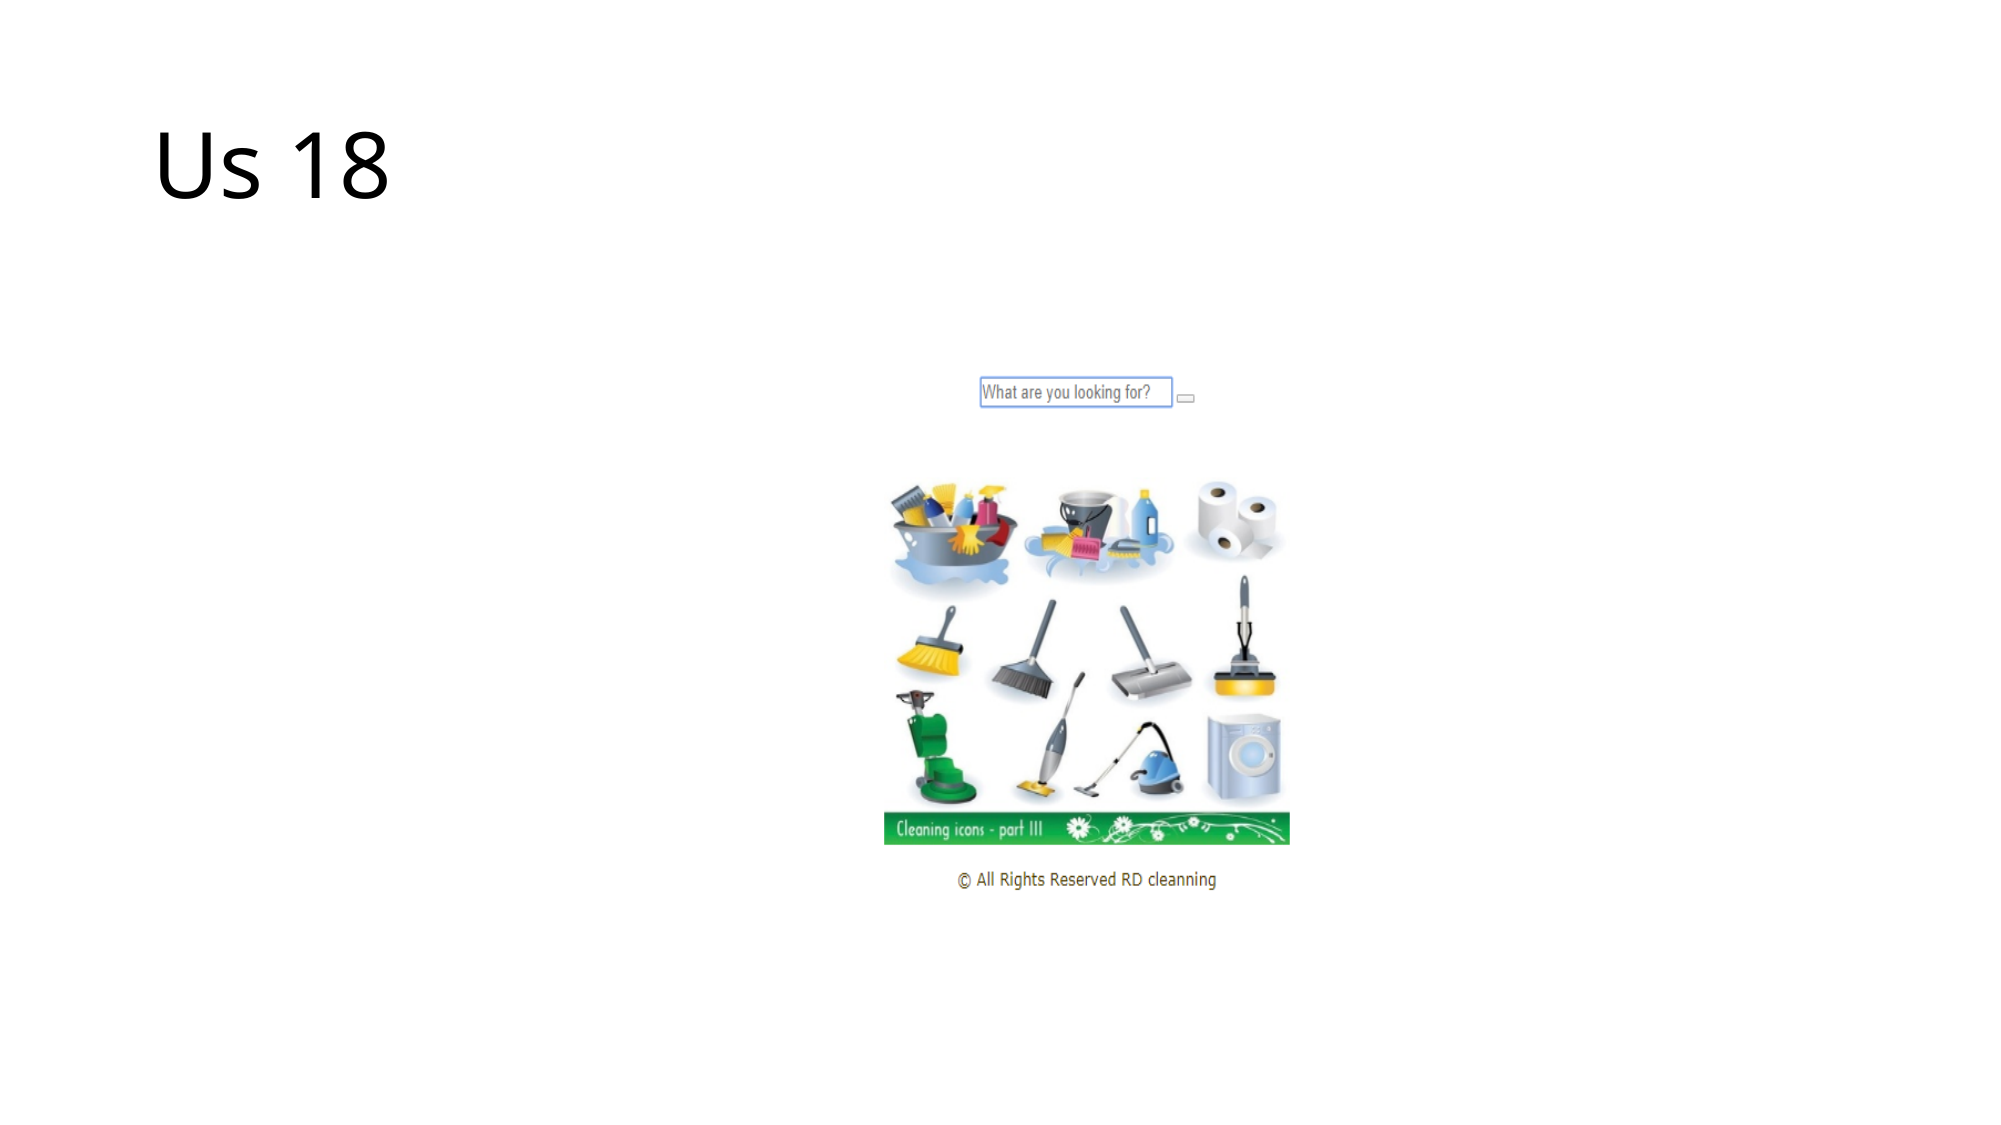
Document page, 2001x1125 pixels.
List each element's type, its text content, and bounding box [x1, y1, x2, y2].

title Us 18 [137, 59, 1863, 278]
picture [330, 366, 1844, 1014]
